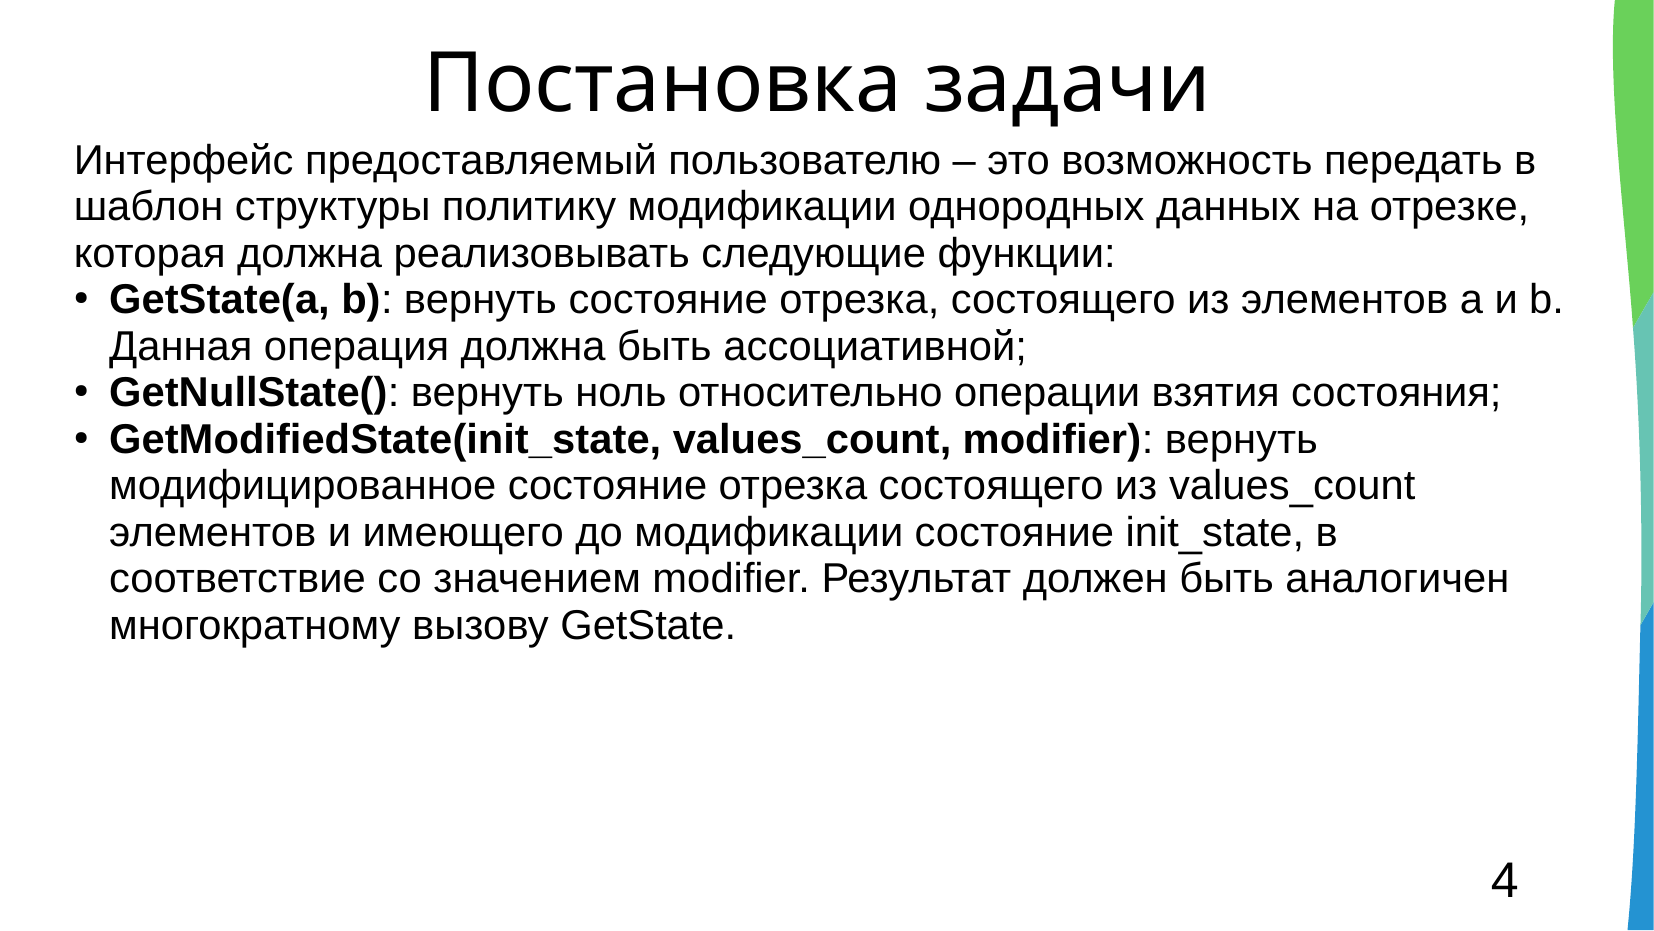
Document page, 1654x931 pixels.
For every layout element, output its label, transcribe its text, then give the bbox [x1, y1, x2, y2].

text_box <number> [1595, 845, 1654, 916]
text_box Интерфейс предоставляемый пользователю – это возможность передать в шаблон структуры политику модификации однородных данных на отрезке, которая должна реализовывать следующие функции: GetState(a, b): вернуть состояние отрезка, состоящего из элементов a и b. Данная операция должна быть ассоциативной; GetNullState(): вернуть ноль относительно операции взятия состояния; GetModifiedState(init_state, values_count, modifier): вернуть модифицированное состояние отрезка состоящего из values_count элементов и имеющего до модификации состояние init_state, в соответствие со значением modifier. Результат должен быть аналогичен многократному вызову GetState. [59, 129, 1595, 931]
title Постановка задачи [104, 1, 1530, 129]
